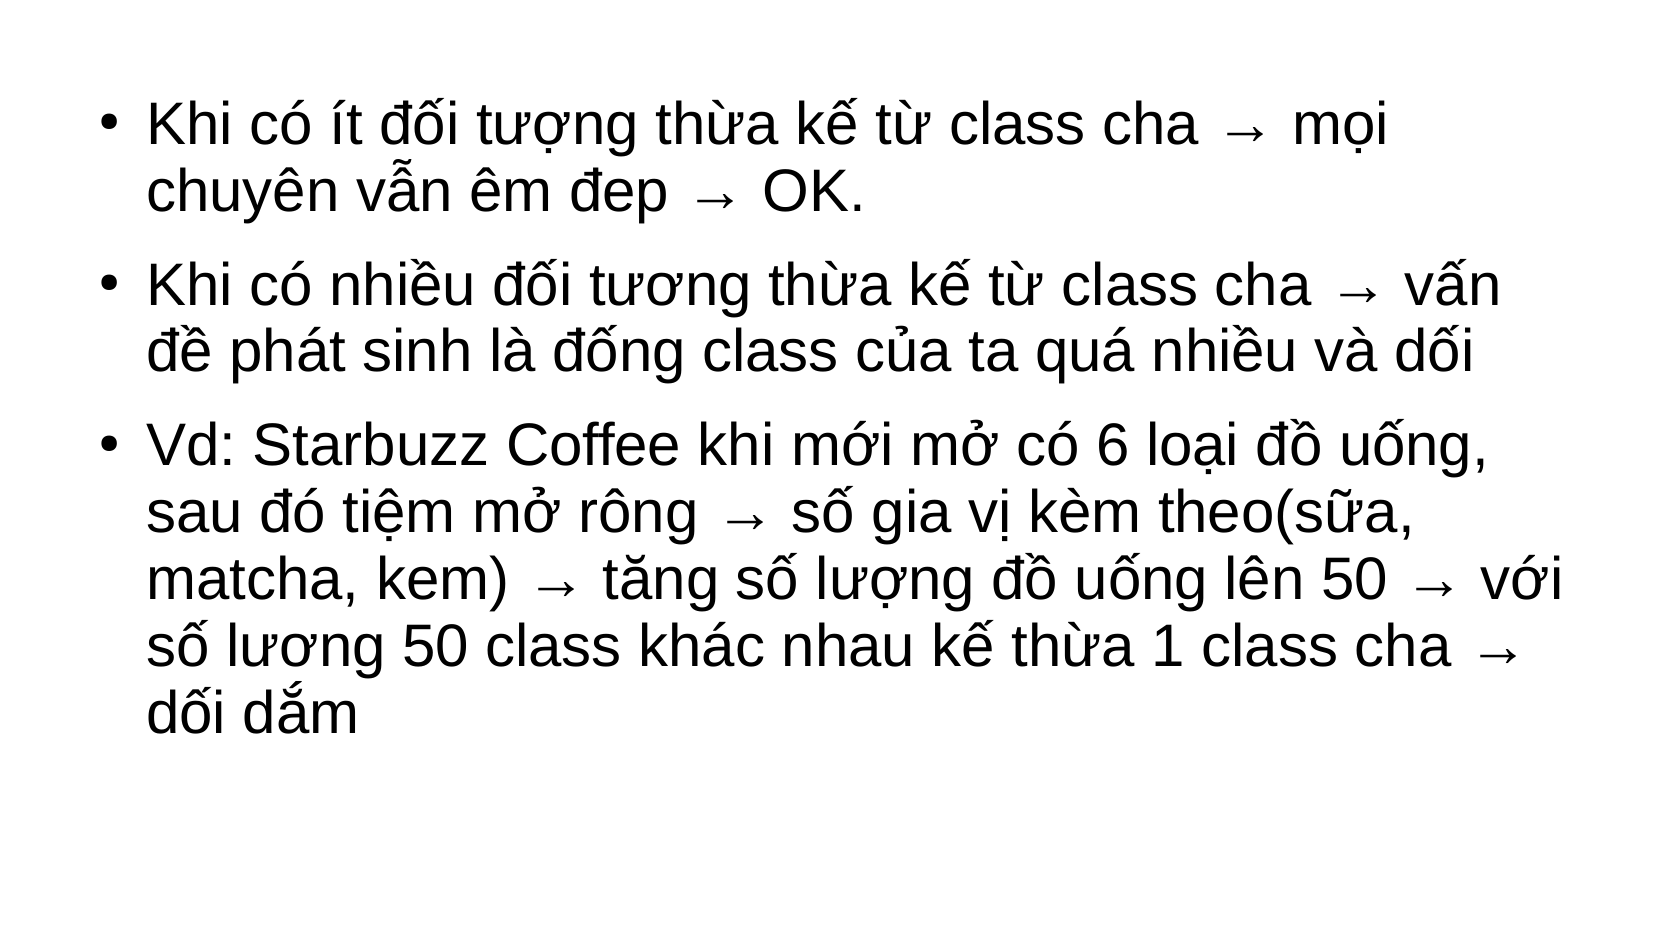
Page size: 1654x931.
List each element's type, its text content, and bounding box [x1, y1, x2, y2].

list Khi có ít đối tượng thừa kế từ class cha → mọi chuyên vẫn êm đep → OK. Khi có nhiều đối tương thừa kế từ class cha → vấn đề phát sinh là đống class của ta quá nhiều và dối Vd: Starbuzz Coffee khi mới mở có 6 loại đồ uống, sau đó tiệm mở rông → số gia vị kèm theo(sữa, matcha, kem) → tăng số lượng đồ uống lên 50 → với số lương 50 class khác nhau kế thừa 1 class cha → dối dắm [82, 90, 1571, 758]
